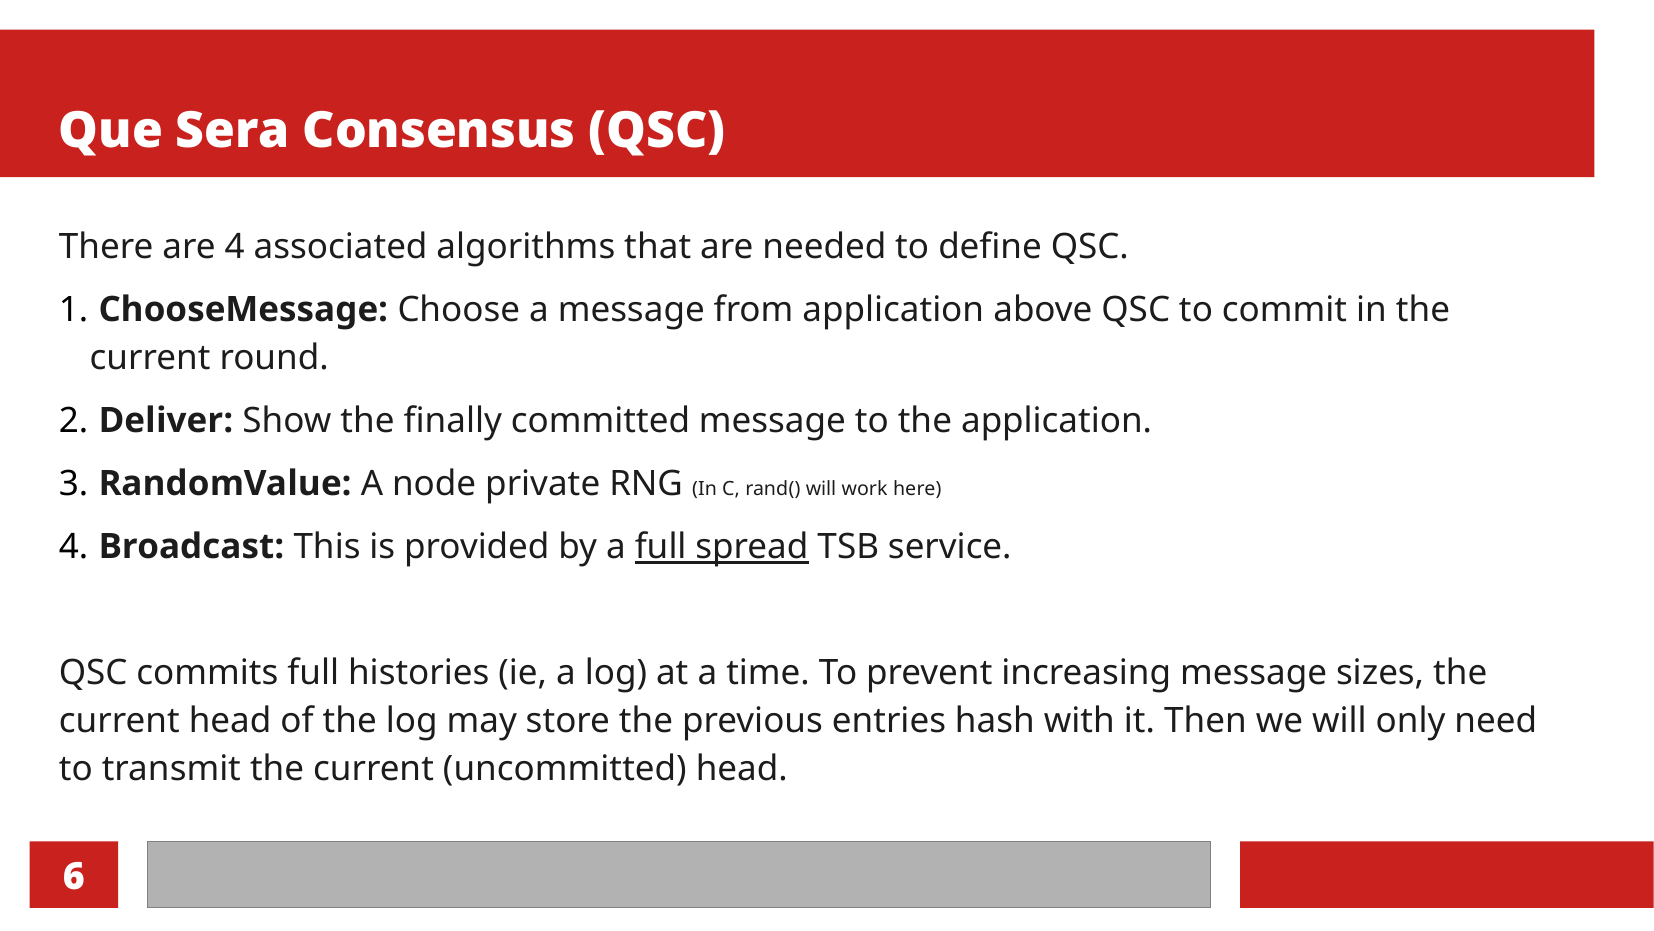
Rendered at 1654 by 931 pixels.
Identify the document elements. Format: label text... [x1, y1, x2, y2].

list There are 4 associated algorithms that are needed to define QSC. ChooseMessage: Choose a message from application above QSC to commit in the current round. Deliver: Show the finally committed message to the application. RandomValue: A node private RNG (In C, rand() will work here) Broadcast: This is provided by a full spread TSB service. QSC commits full histories (ie, a log) at a time. To prevent increasing message sizes, the current head of the log may store the previous entries hash with it. Then we will only need to transmit the current (uncommitted) head. [59, 221, 1565, 798]
title Que Sera Consensus (QSC) [59, 44, 1595, 163]
